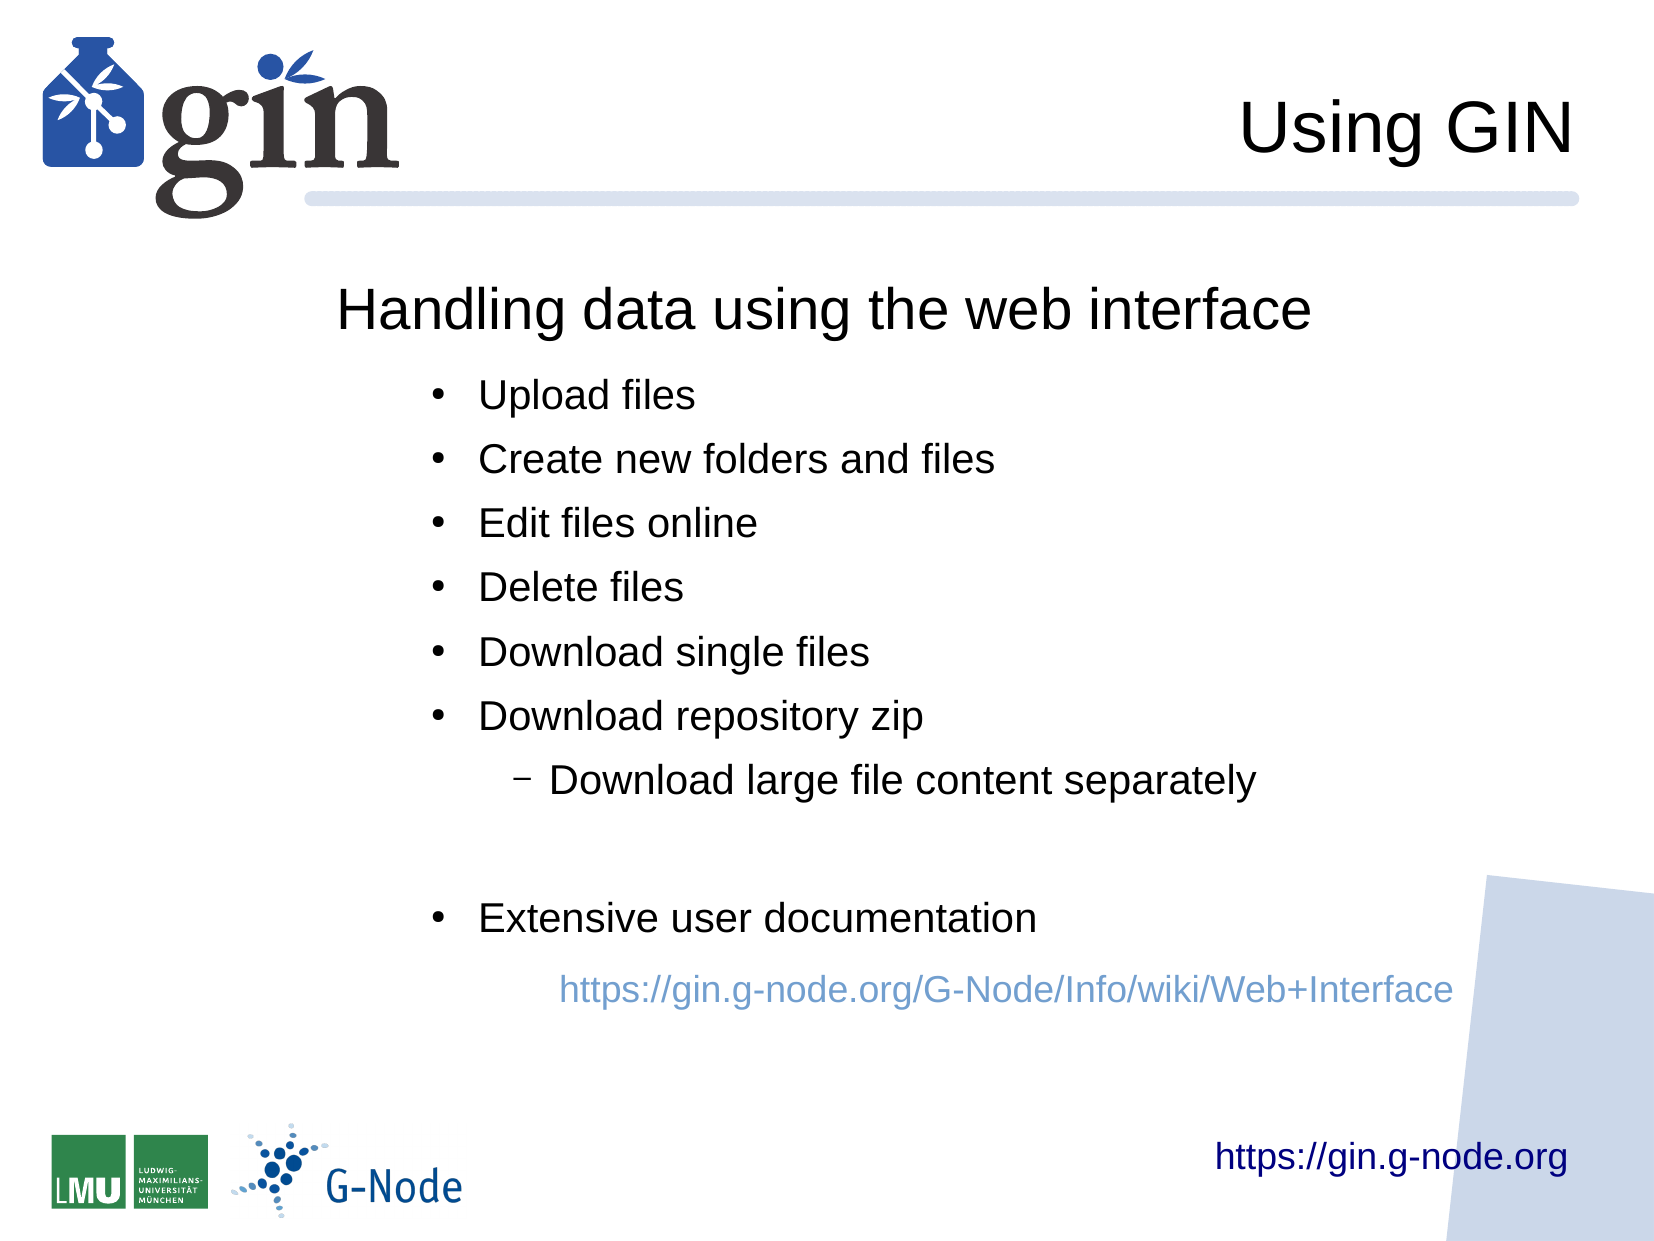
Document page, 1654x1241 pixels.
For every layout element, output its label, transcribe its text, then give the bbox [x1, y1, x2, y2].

picture [230, 1123, 467, 1219]
text_box https://gin.g-node.org/G-Node/Info/wiki/Web+Interface [544, 961, 1470, 1019]
text_box https://gin.g-node.org [1200, 1128, 1625, 1186]
picture [33, 30, 409, 224]
text_box Using GIN [87, 30, 1576, 226]
list Handling data using the web interface Upload files Create new folders and files Edit files online Delete files Download single files Download repository zip Download large file content separately Extensive user documentation [265, 277, 1591, 792]
